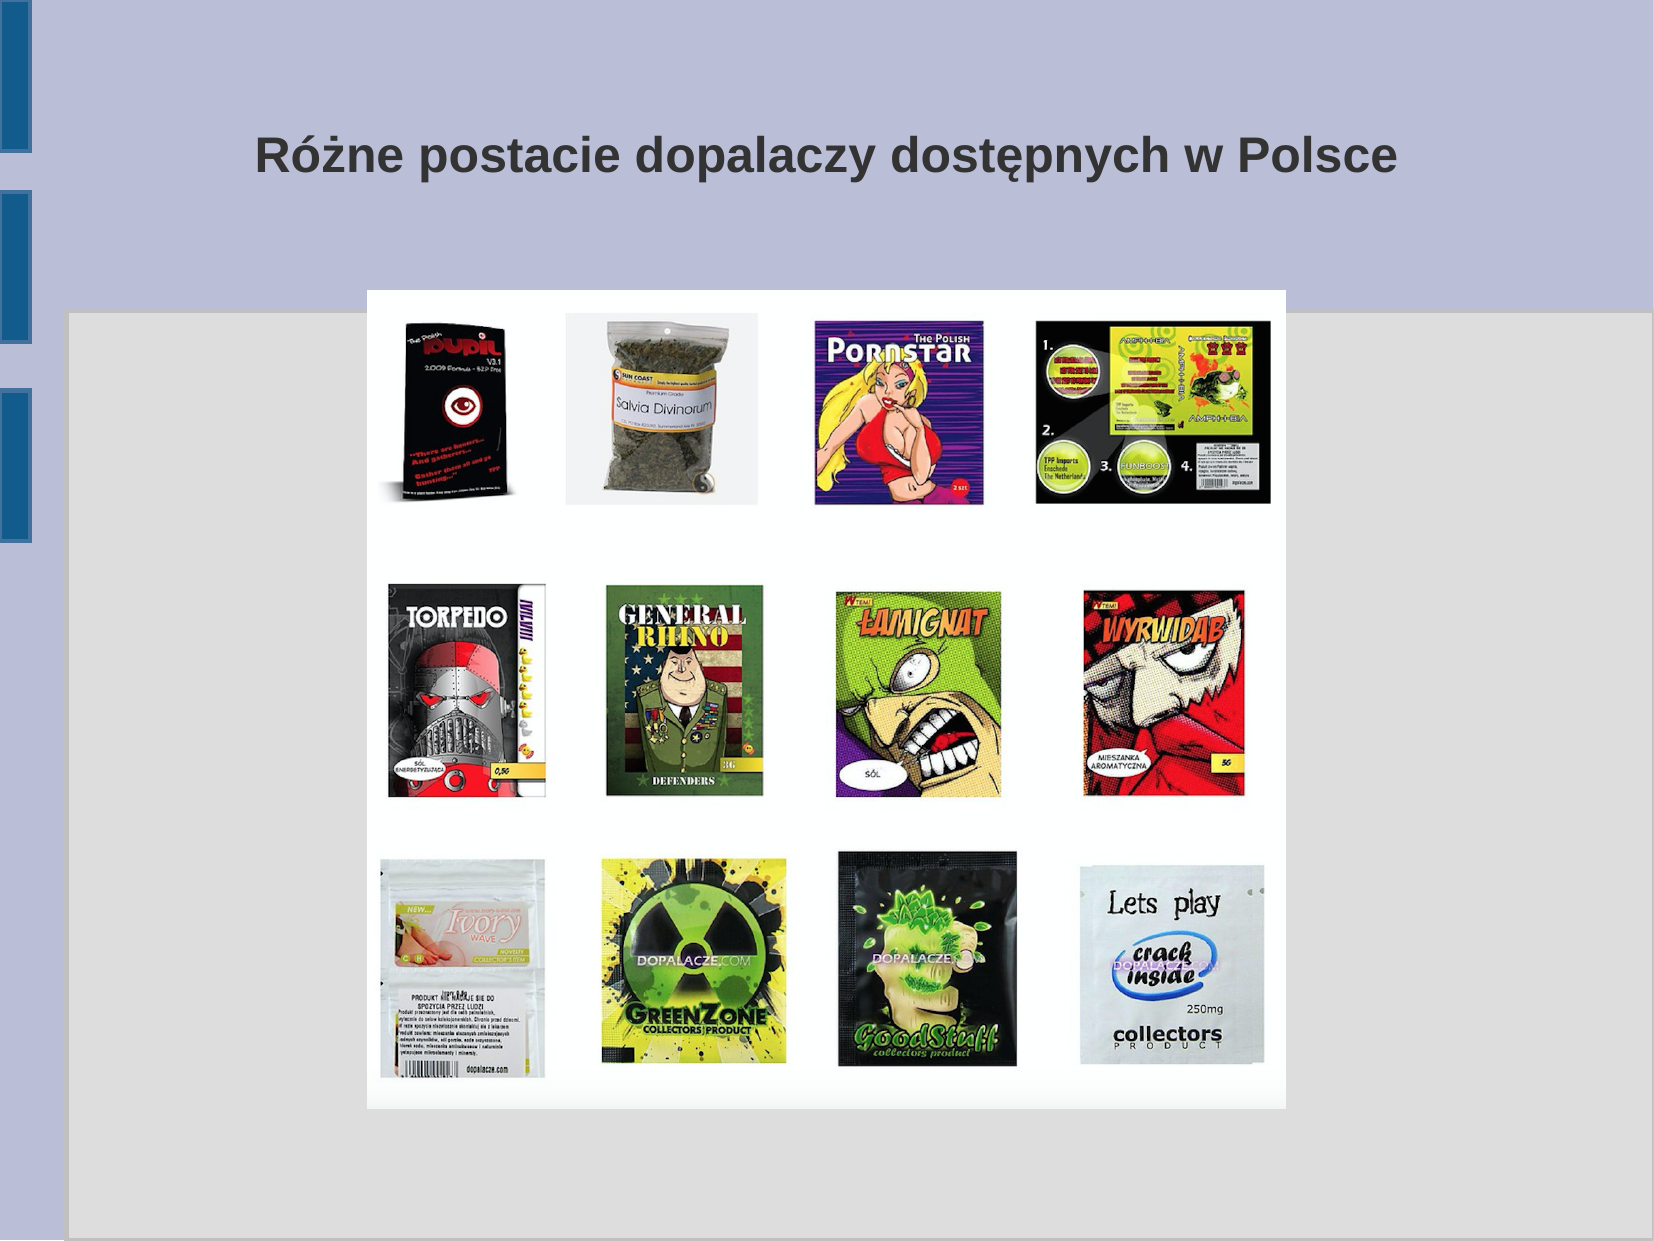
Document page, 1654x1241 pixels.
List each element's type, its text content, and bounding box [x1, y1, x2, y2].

picture [367, 290, 1286, 1109]
title Różne postacie dopalaczy dostępnych w Polsce [82, 49, 1571, 257]
